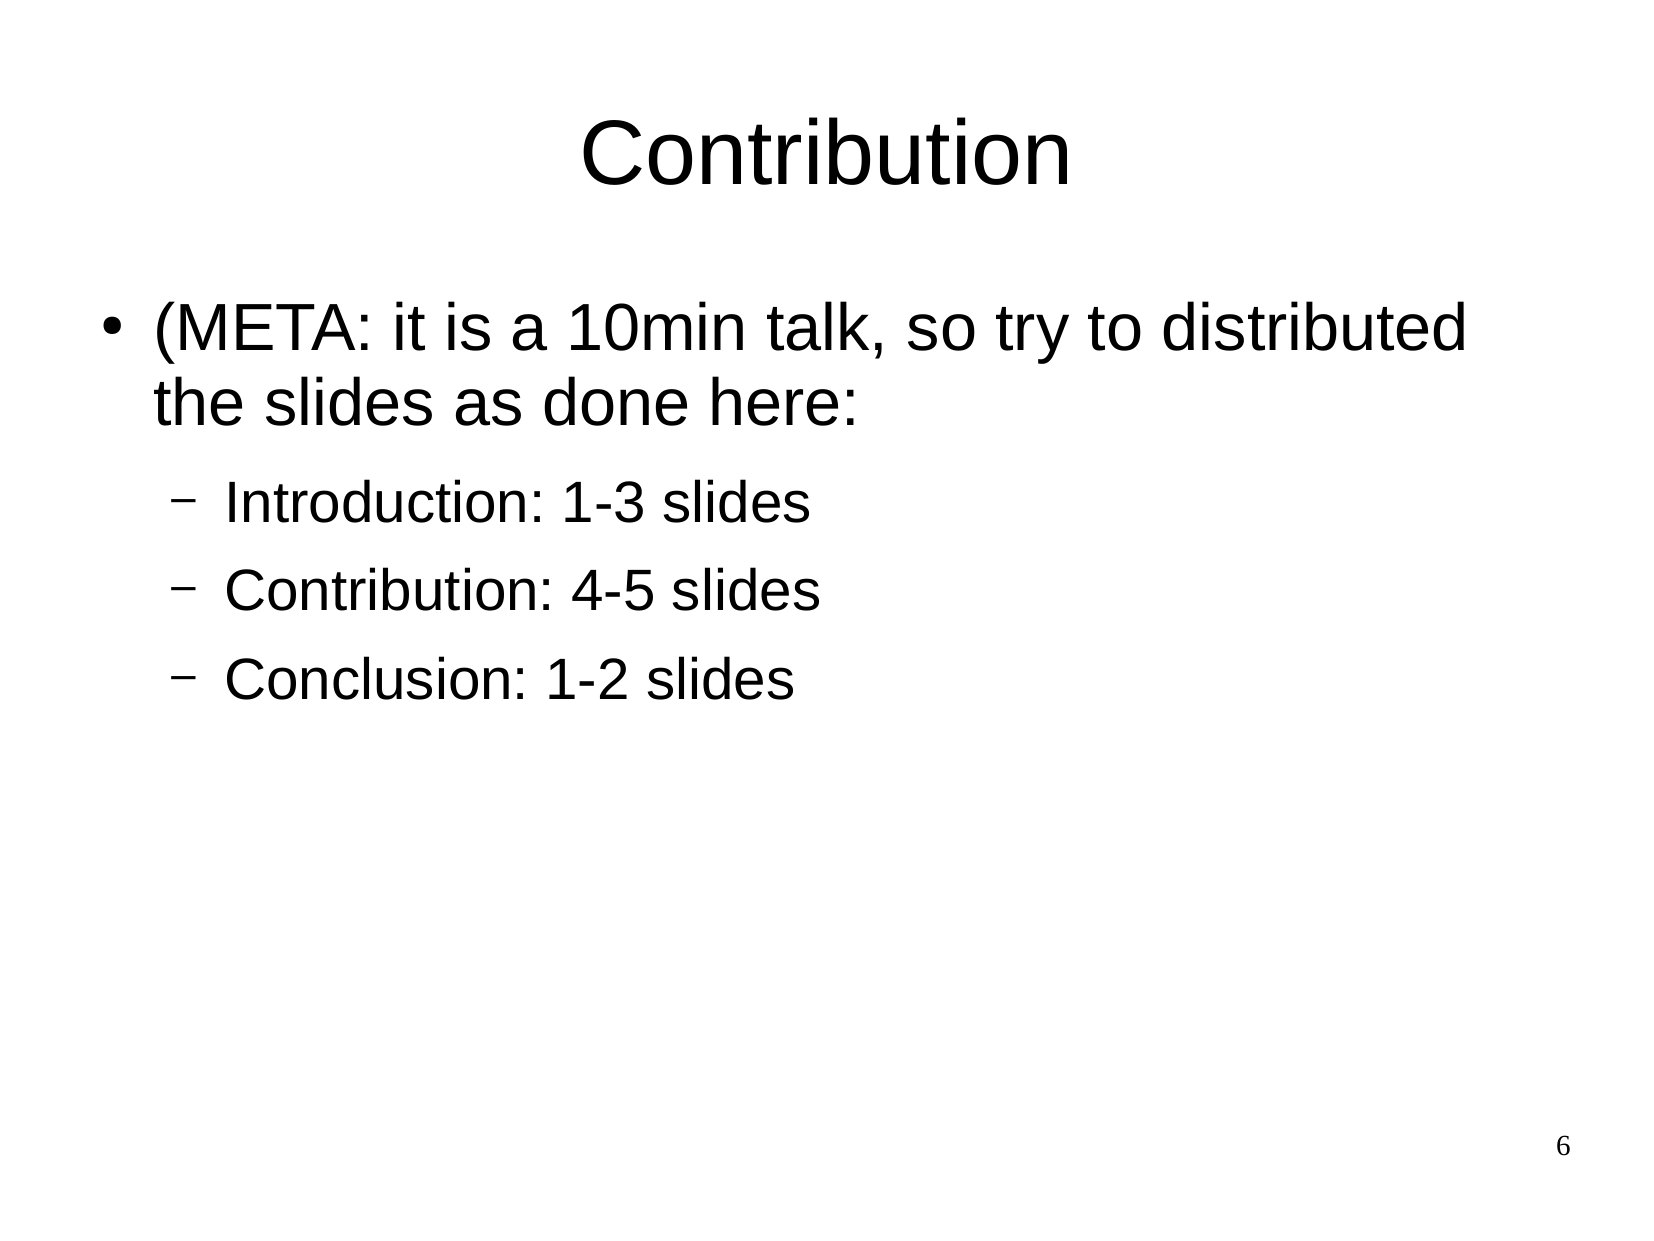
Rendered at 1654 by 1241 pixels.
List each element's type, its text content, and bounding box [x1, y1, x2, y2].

title Contribution [82, 49, 1571, 257]
list (META: it is a 10min talk, so try to distributed the slides as done here: Introduction: 1-3 slides Contribution: 4-5 slides Conclusion: 1-2 slides [82, 290, 1538, 1010]
